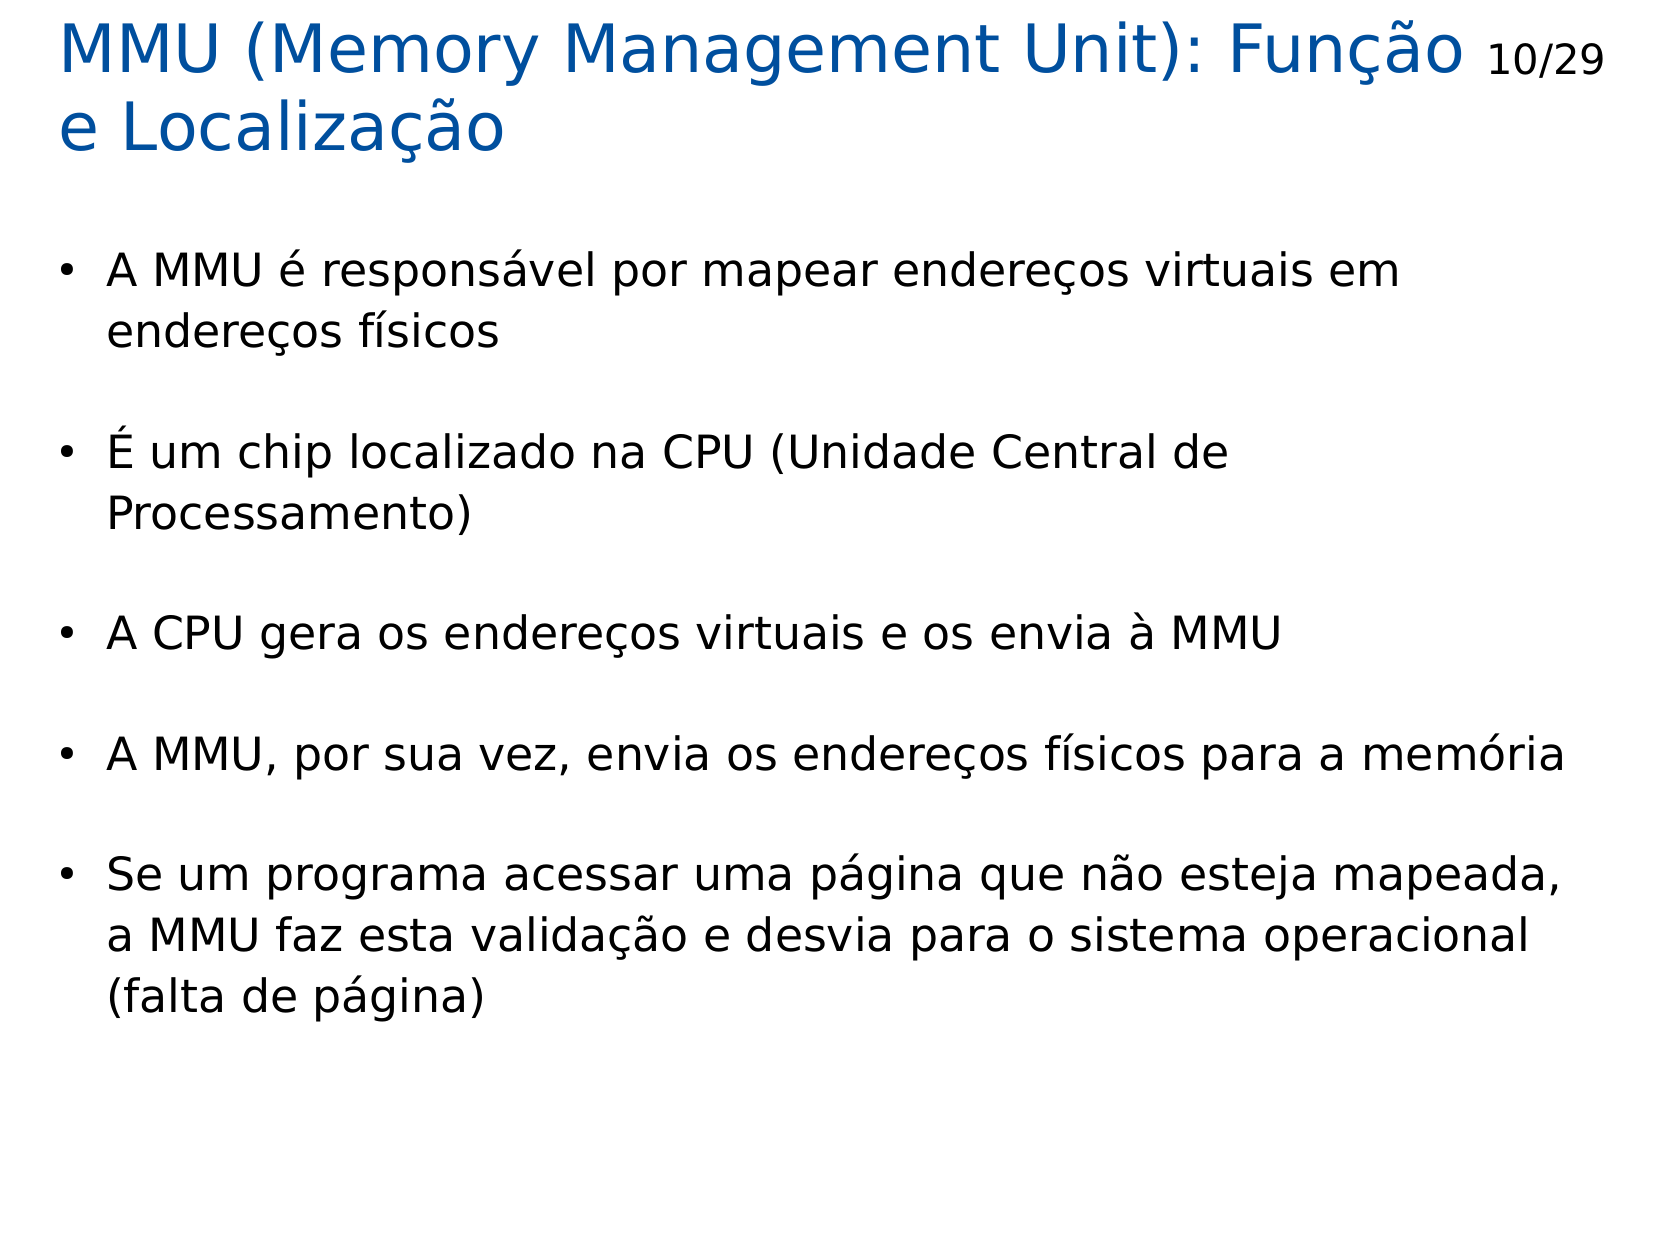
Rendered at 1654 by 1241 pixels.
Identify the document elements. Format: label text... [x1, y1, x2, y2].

title MMU (Memory Management Unit): Função e Localização [59, 10, 1506, 167]
list A MMU é responsável por mapear endereços virtuais em endereços físicos É um chip localizado na CPU (Unidade Central de Processamento) A CPU gera os endereços virtuais e os envia à MMU A MMU, por sua vez, envia os endereços físicos para a memória Se um programa acessar uma página que não esteja mapeada, a MMU faz esta validação e desvia para o sistema operacional (falta de página) [59, 236, 1595, 1211]
